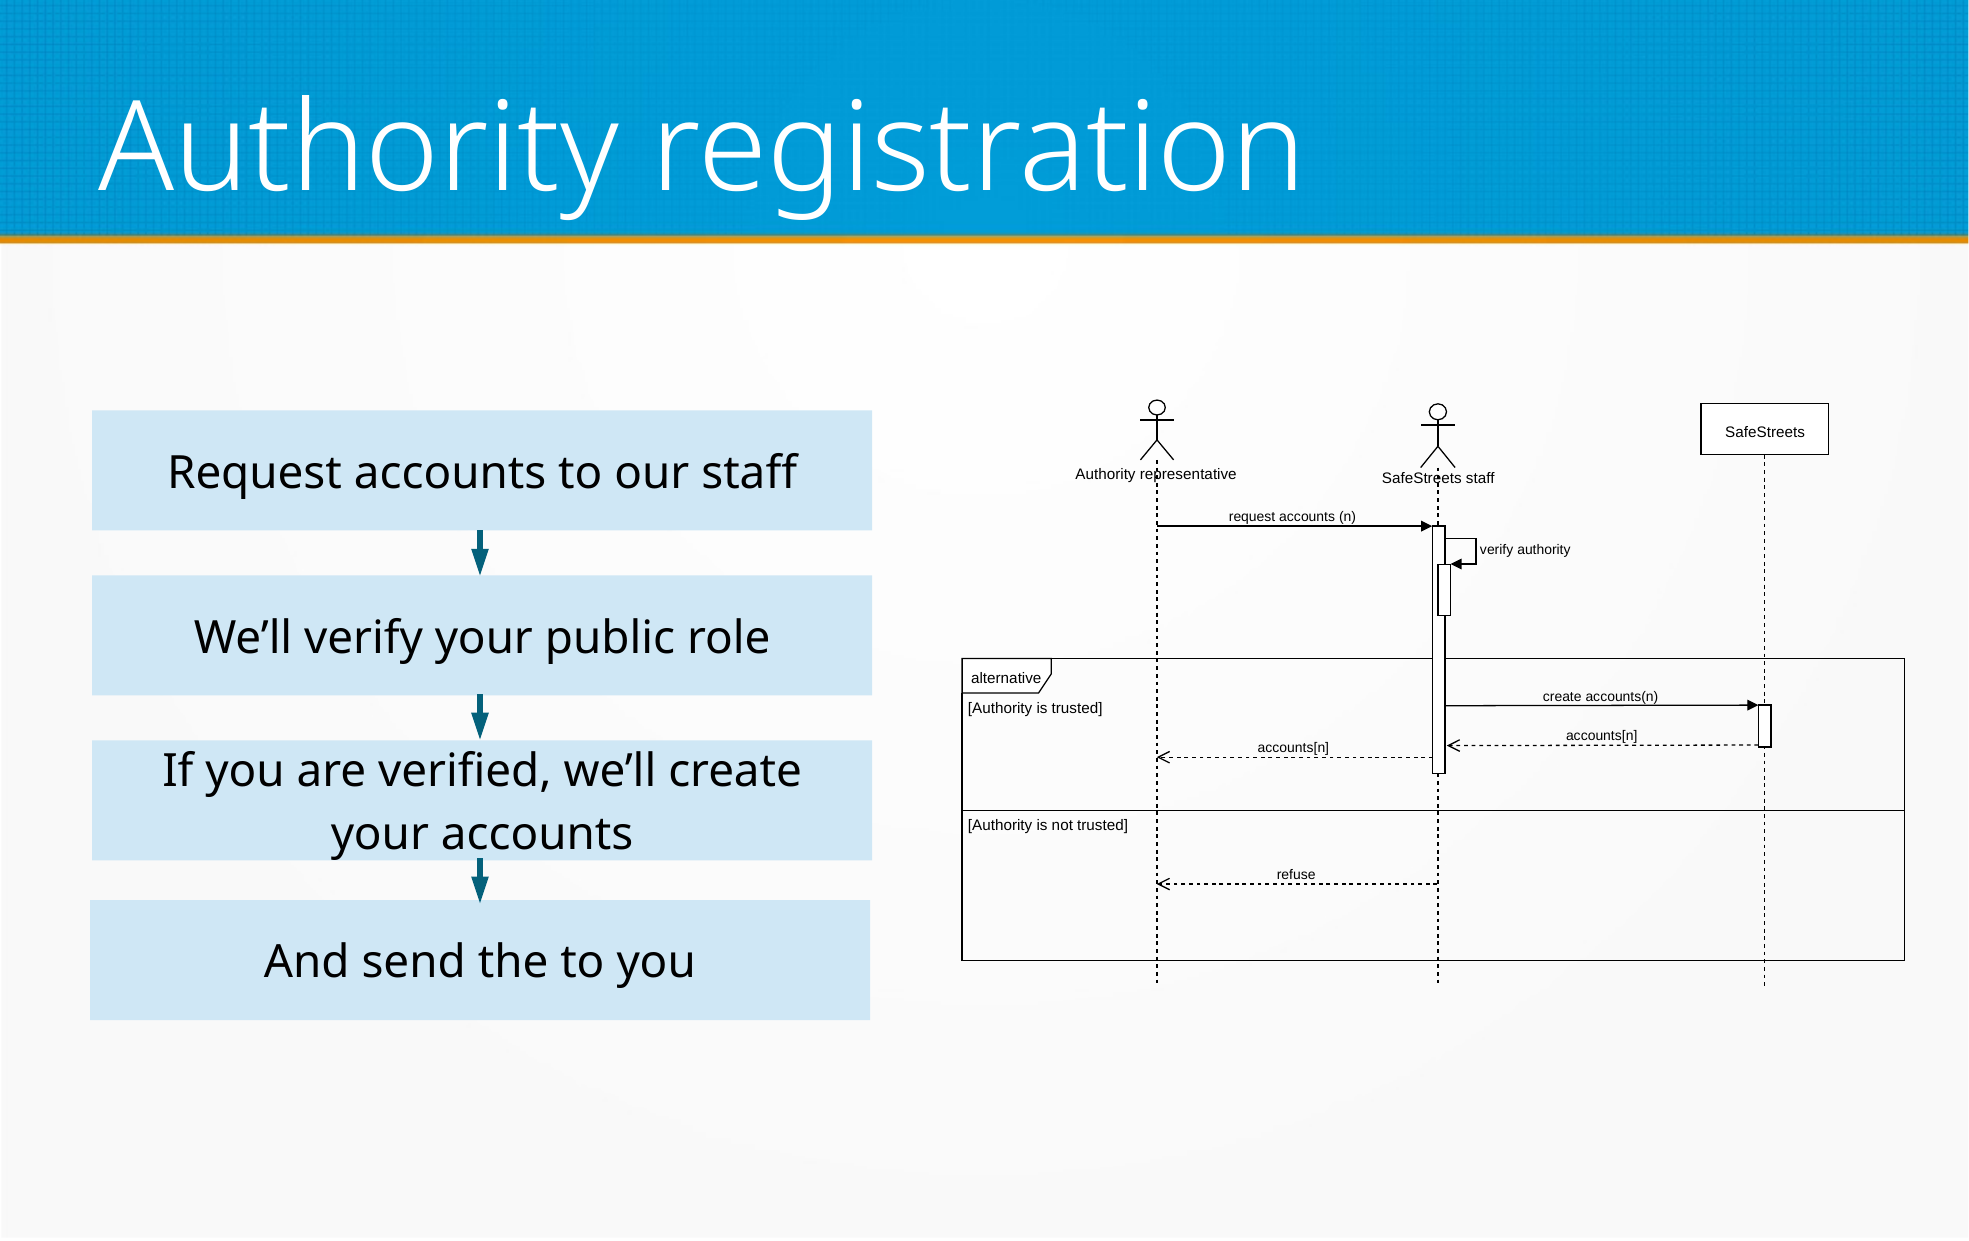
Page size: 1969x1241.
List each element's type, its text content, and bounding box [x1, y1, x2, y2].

text_box And send the to you [90, 900, 871, 1021]
title Authority registration [98, 19, 1870, 227]
picture [0, 233, 1969, 1241]
text_box We’ll verify your public role [92, 575, 873, 696]
text_box If you are verified, we’ll create your accounts [92, 740, 873, 861]
text_box Request accounts to our staff [92, 410, 873, 531]
